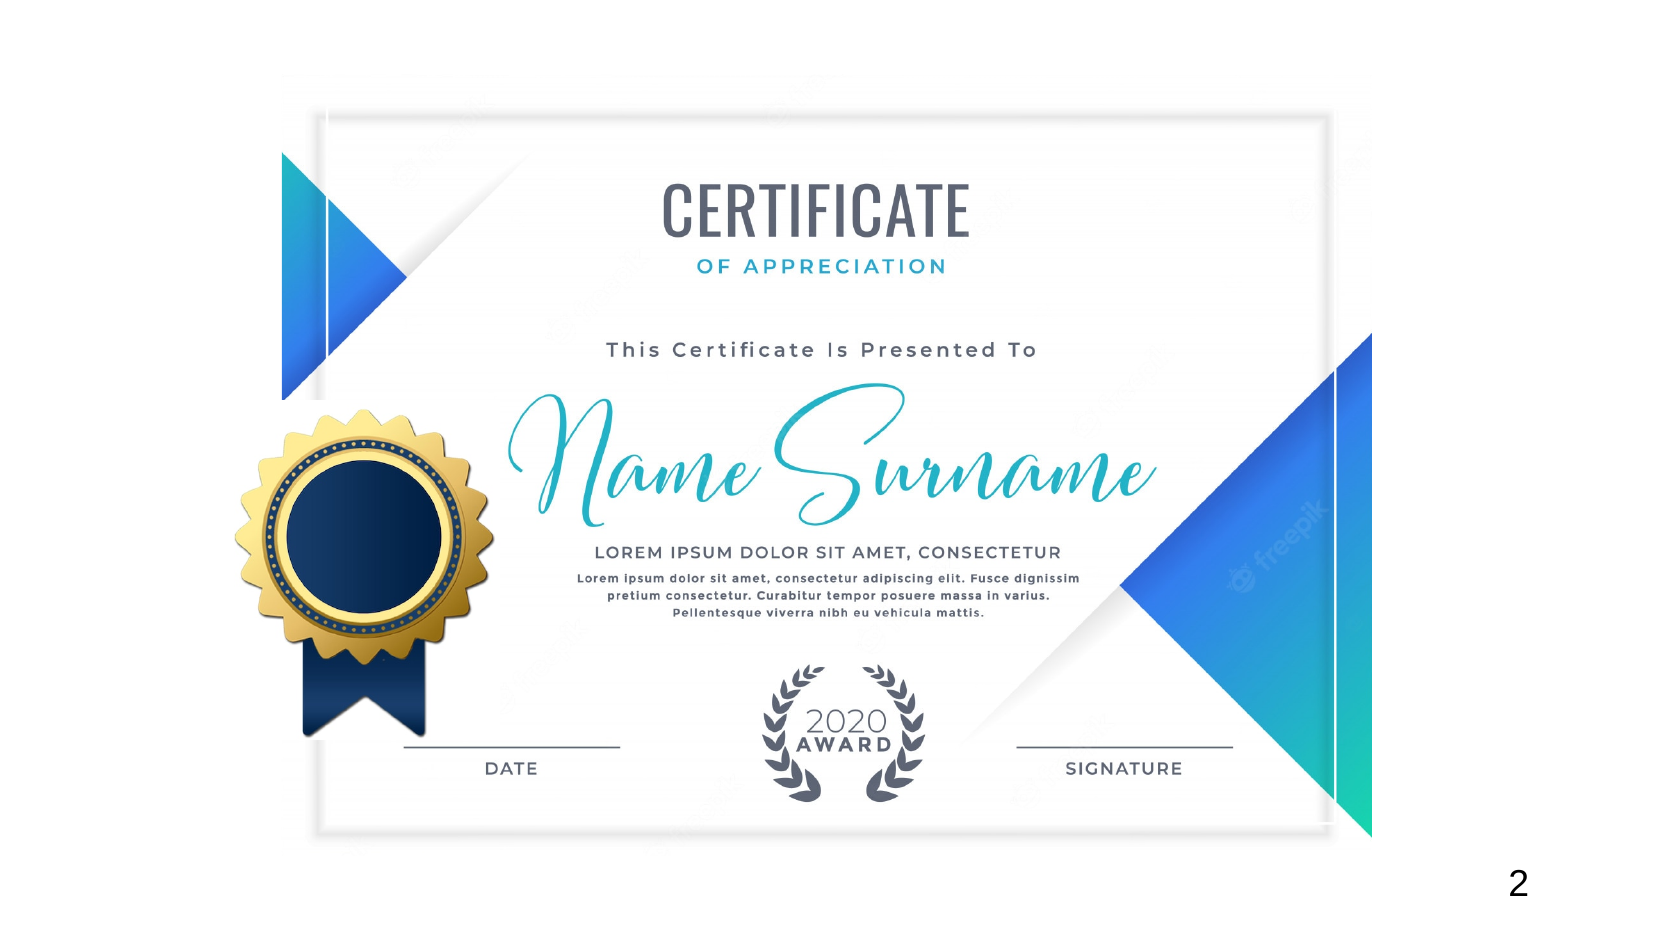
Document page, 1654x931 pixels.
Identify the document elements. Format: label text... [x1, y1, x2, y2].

text_box <number> [1493, 855, 1654, 931]
picture [227, 74, 1372, 856]
